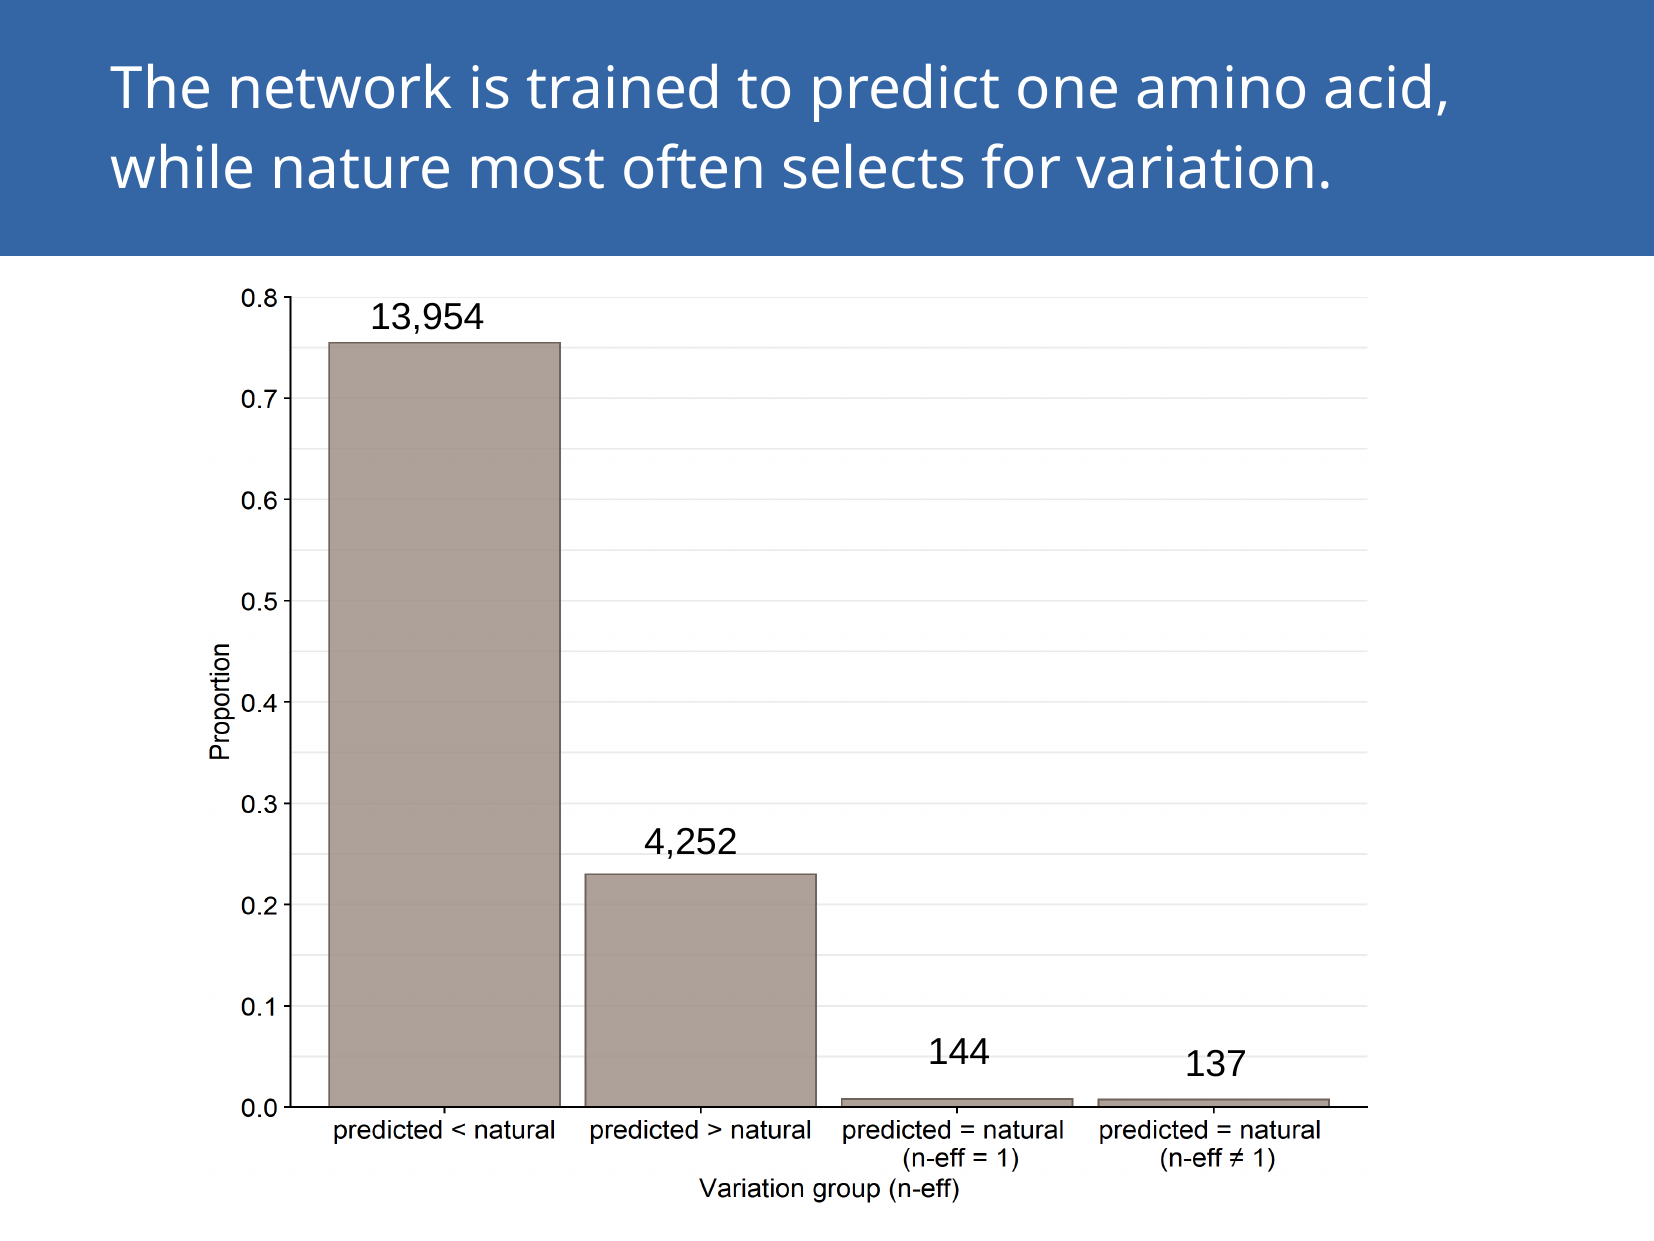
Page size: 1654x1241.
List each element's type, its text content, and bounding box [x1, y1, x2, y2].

text_box [0, 0, 1654, 256]
text_box 137 [1170, 1035, 1262, 1092]
text_box 13,954 [345, 288, 511, 346]
picture [195, 284, 1381, 1215]
text_box 4,252 [618, 813, 784, 871]
text_box 144 [913, 1023, 1006, 1081]
text_box The network is trained to predict one amino acid, while nature most often selects for variation. [20, 39, 1654, 264]
